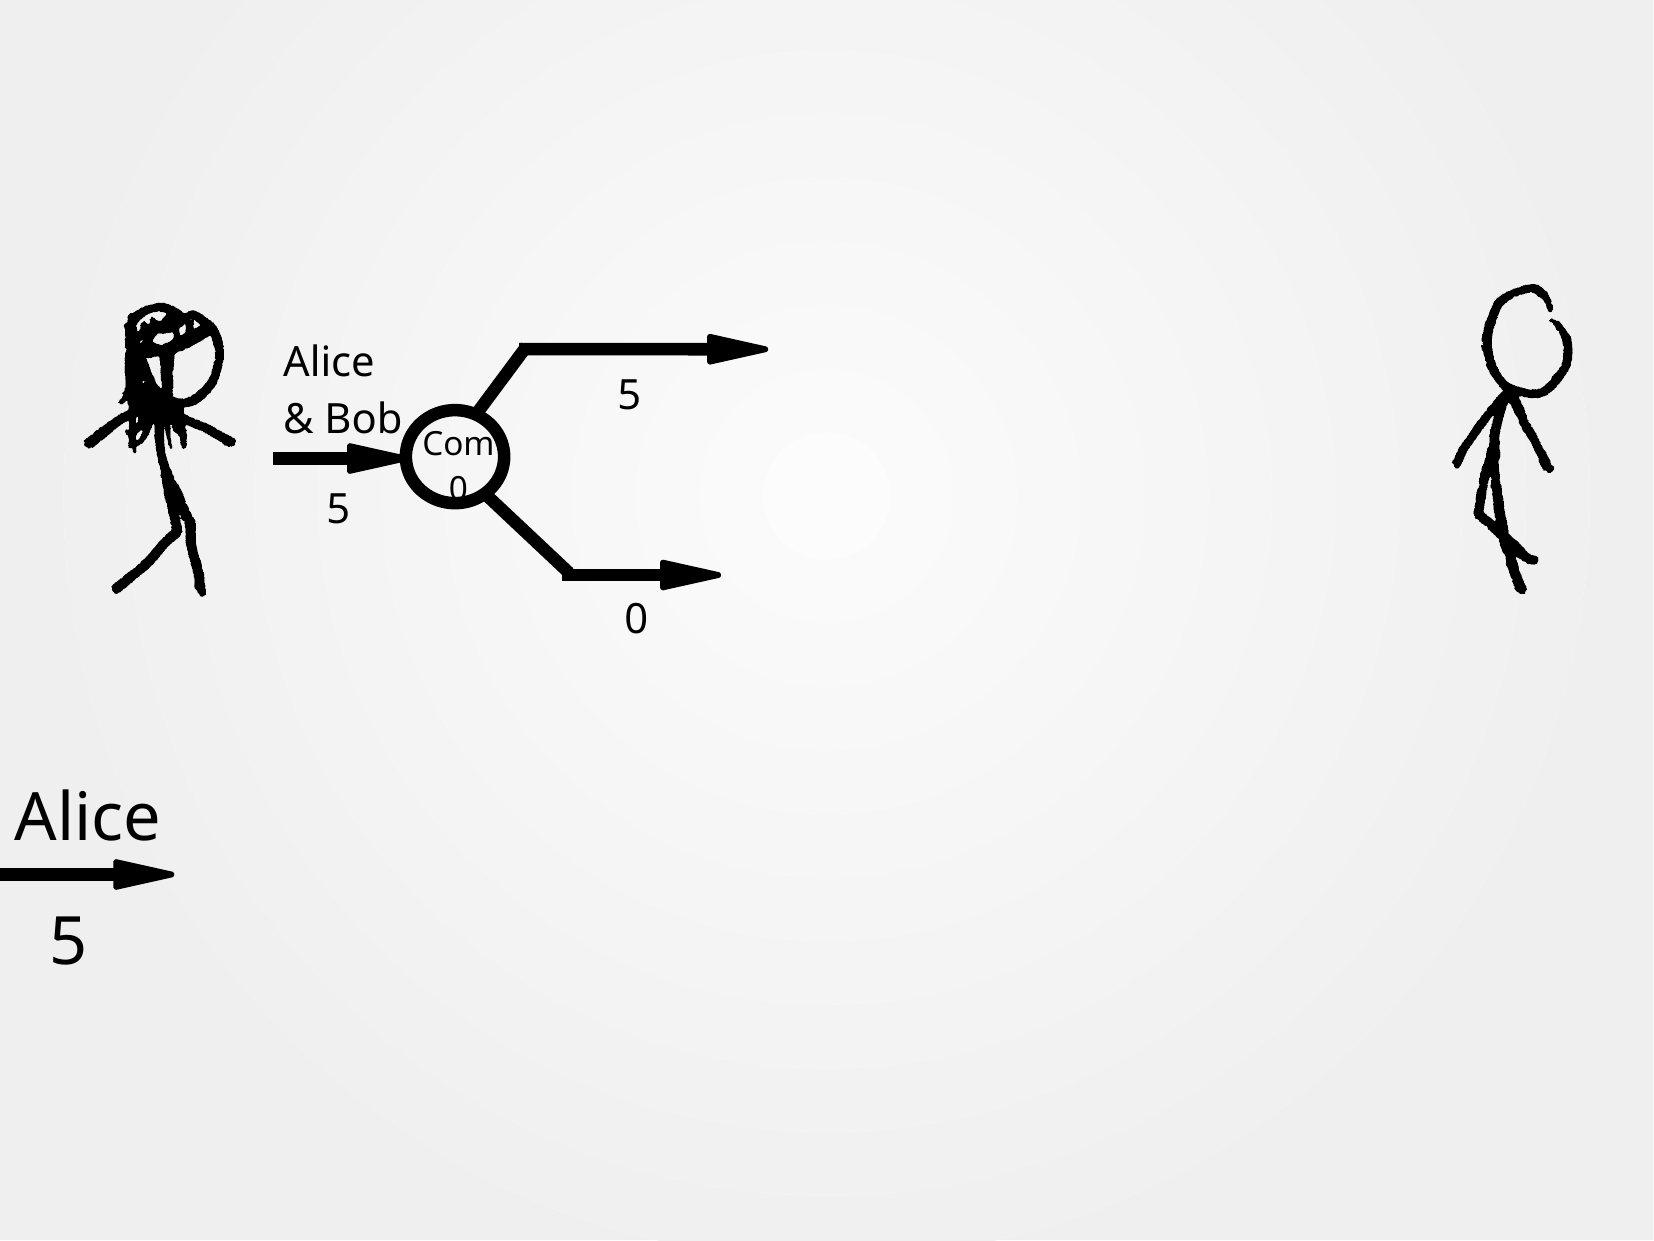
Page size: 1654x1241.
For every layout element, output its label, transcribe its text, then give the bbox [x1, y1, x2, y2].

text_box Alice [0, 761, 192, 857]
text_box Com 0 [407, 412, 526, 510]
text_box Alice & Bob [268, 324, 442, 451]
text_box 0 [609, 581, 673, 652]
text_box 5 [602, 357, 657, 428]
text_box 5 [311, 471, 367, 542]
picture [1448, 280, 1576, 597]
picture [82, 301, 238, 597]
text_box 5 [34, 886, 121, 988]
